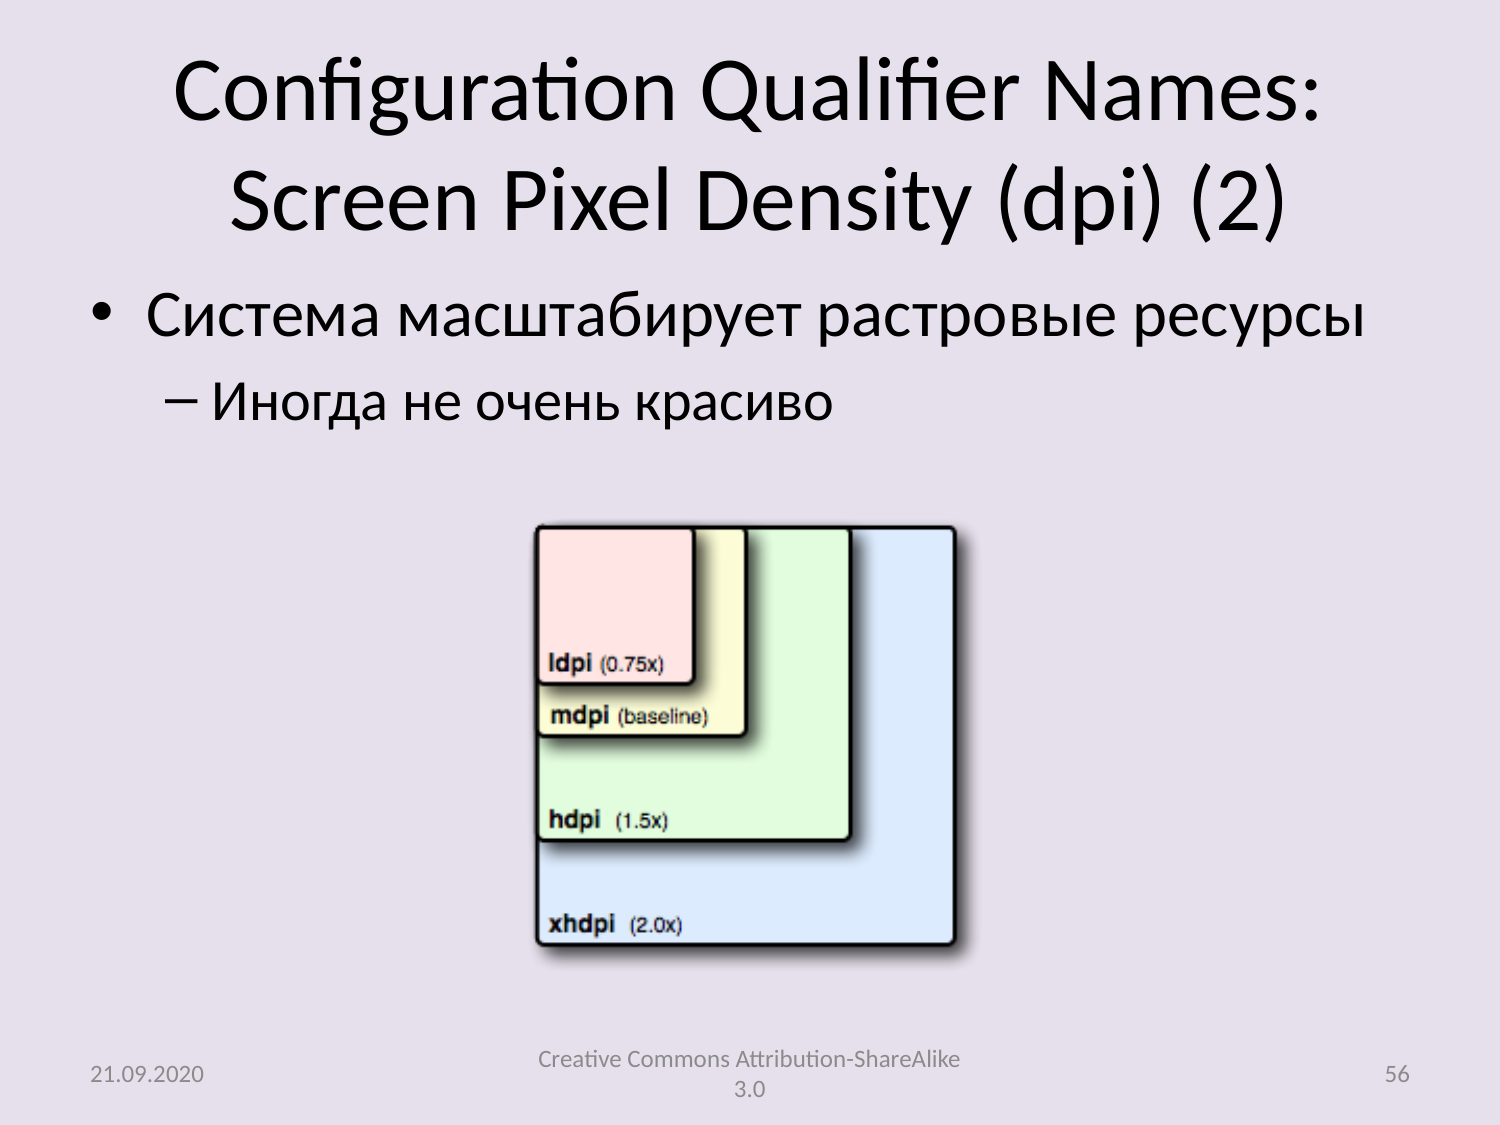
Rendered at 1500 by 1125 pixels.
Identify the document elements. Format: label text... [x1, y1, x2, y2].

title Configuration Qualifier Names: Screen Pixel Density (dpi) (2) [75, 45, 1425, 233]
picture [513, 503, 995, 985]
list Система масштабирует растровые ресурсы Иногда не очень красиво [75, 262, 1425, 1005]
